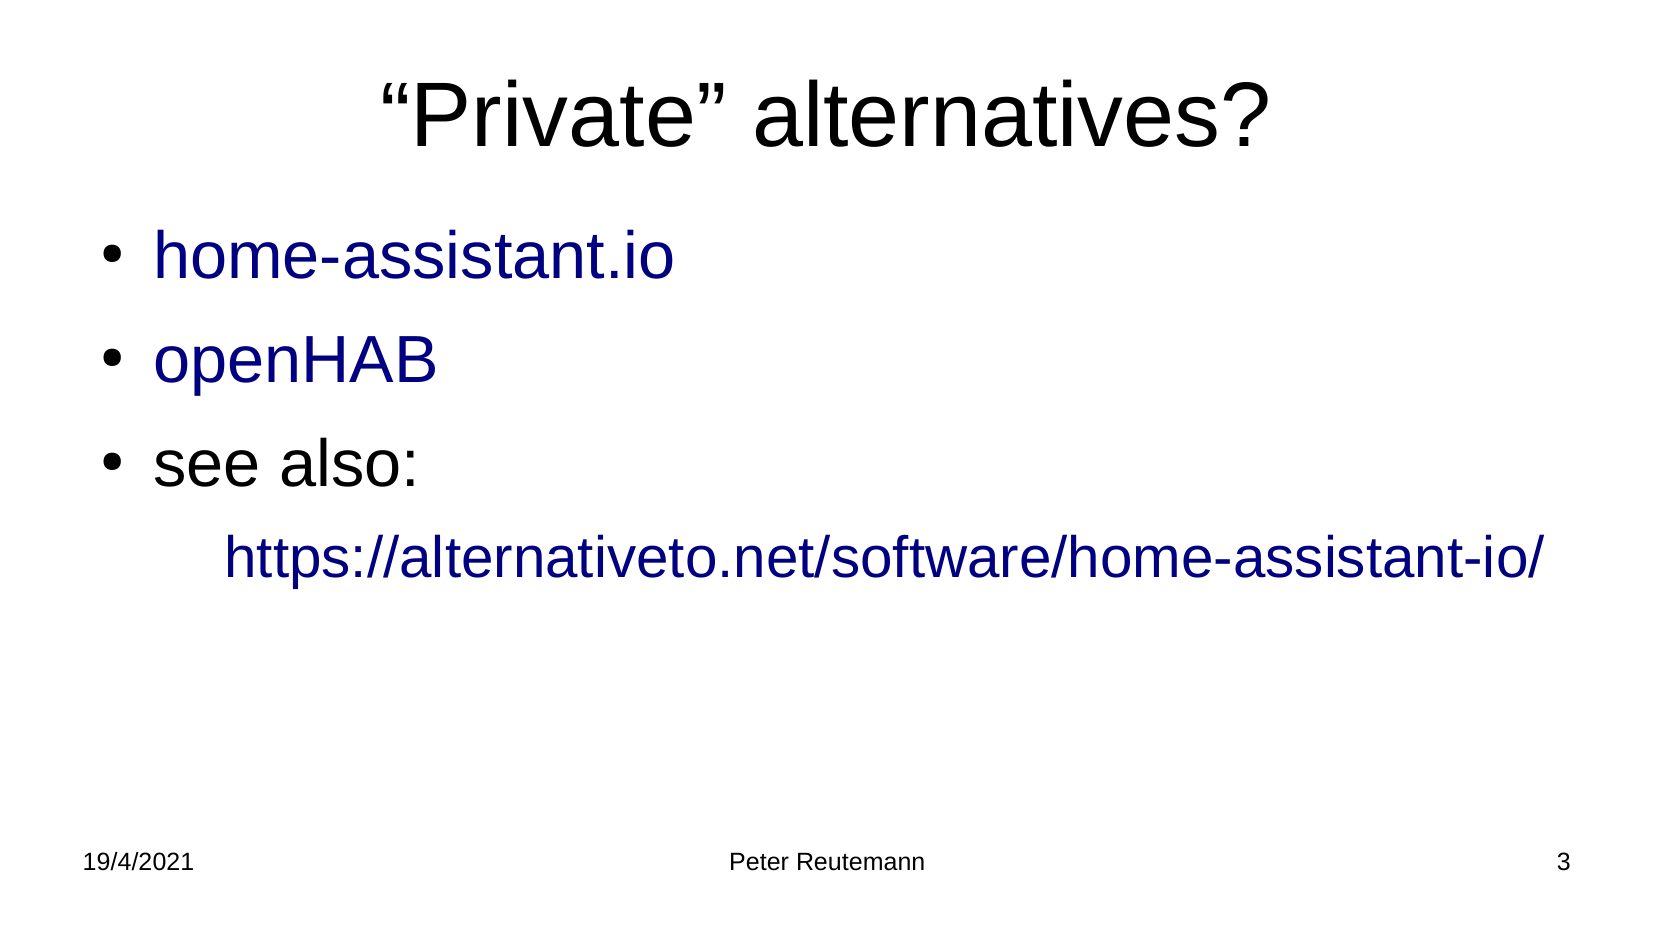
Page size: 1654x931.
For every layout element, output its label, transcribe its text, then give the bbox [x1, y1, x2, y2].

list home-assistant.io openHAB see also: https://alternativeto.net/software/home-assistant-io/ [82, 217, 1571, 758]
title “Private” alternatives? [82, 37, 1571, 193]
